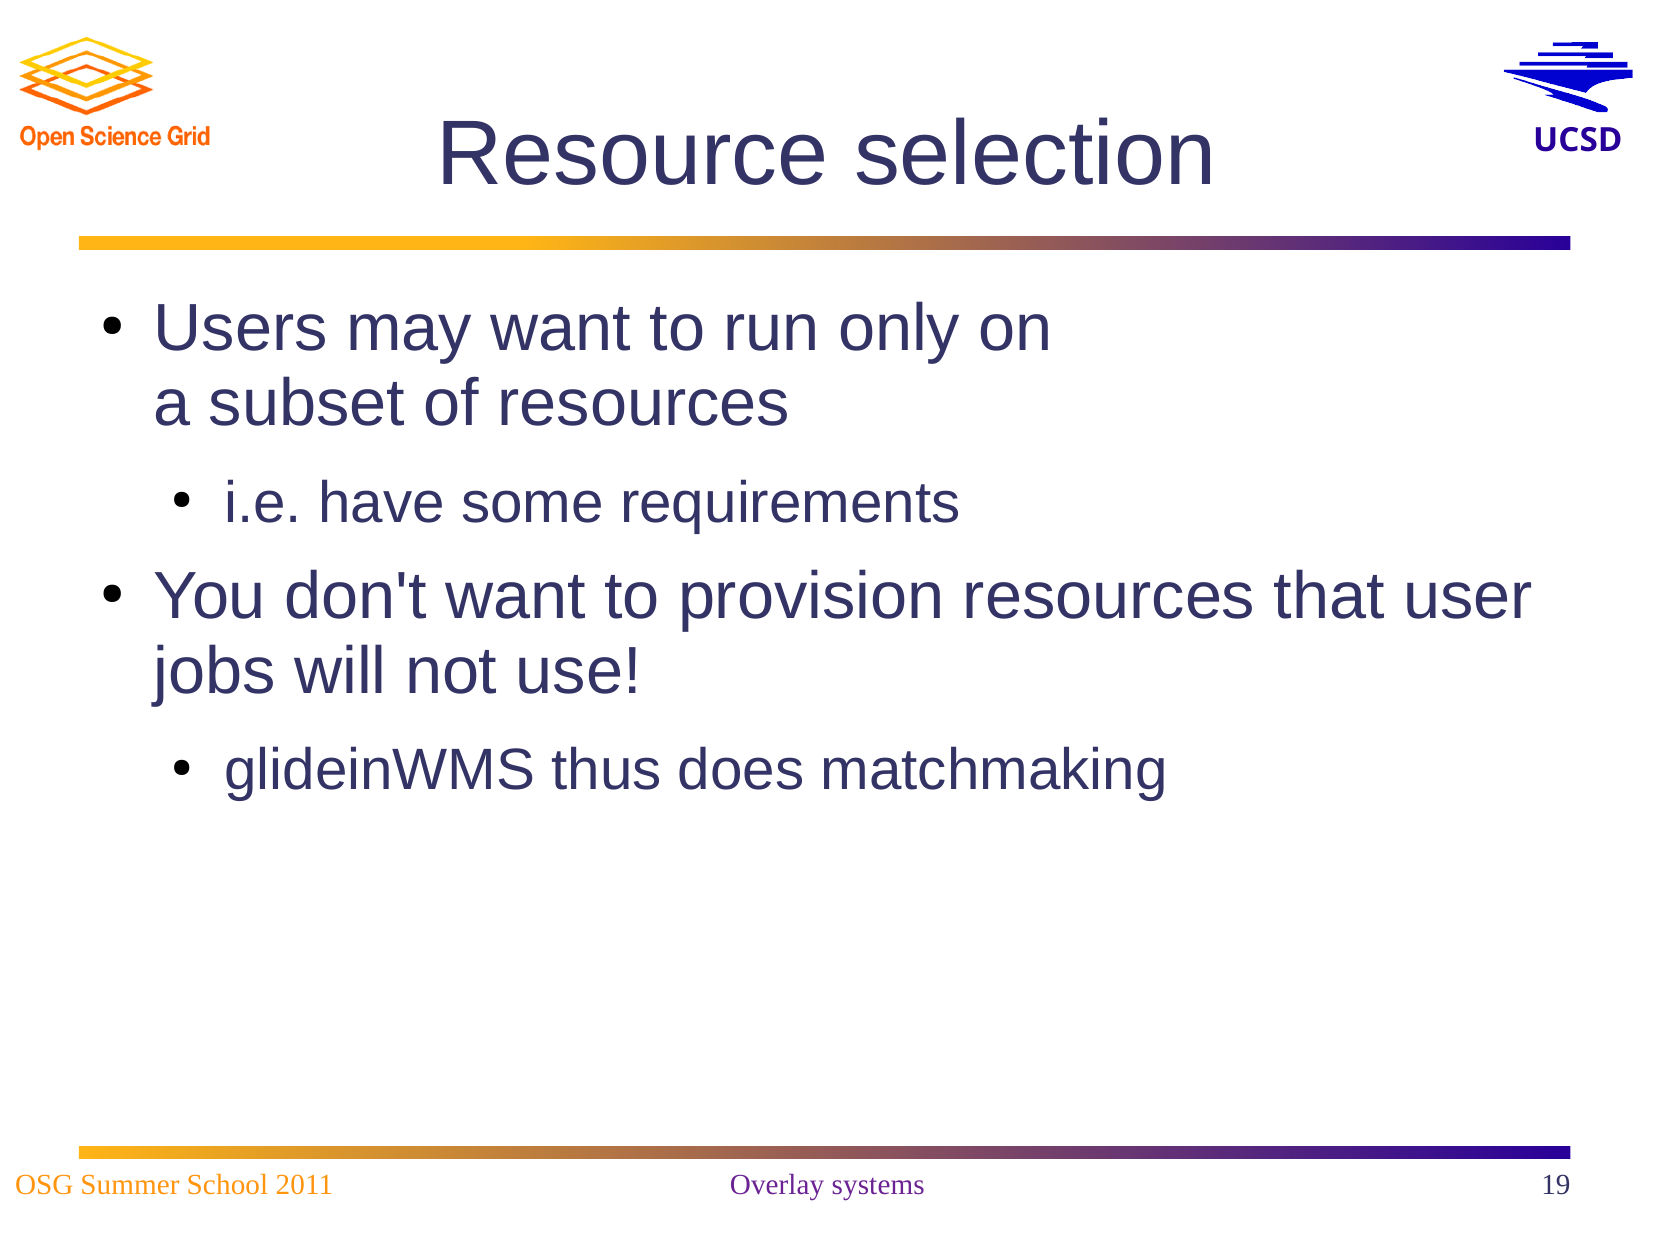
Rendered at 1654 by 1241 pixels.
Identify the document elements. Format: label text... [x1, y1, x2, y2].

list Users may want to run only on a subset of resources i.e. have some requirements You don't want to provision resources that user jobs will not use! glideinWMS thus does matchmaking [82, 290, 1571, 1109]
picture [0, 14, 229, 167]
picture [1495, 42, 1637, 118]
title Resource selection [82, 49, 1571, 257]
